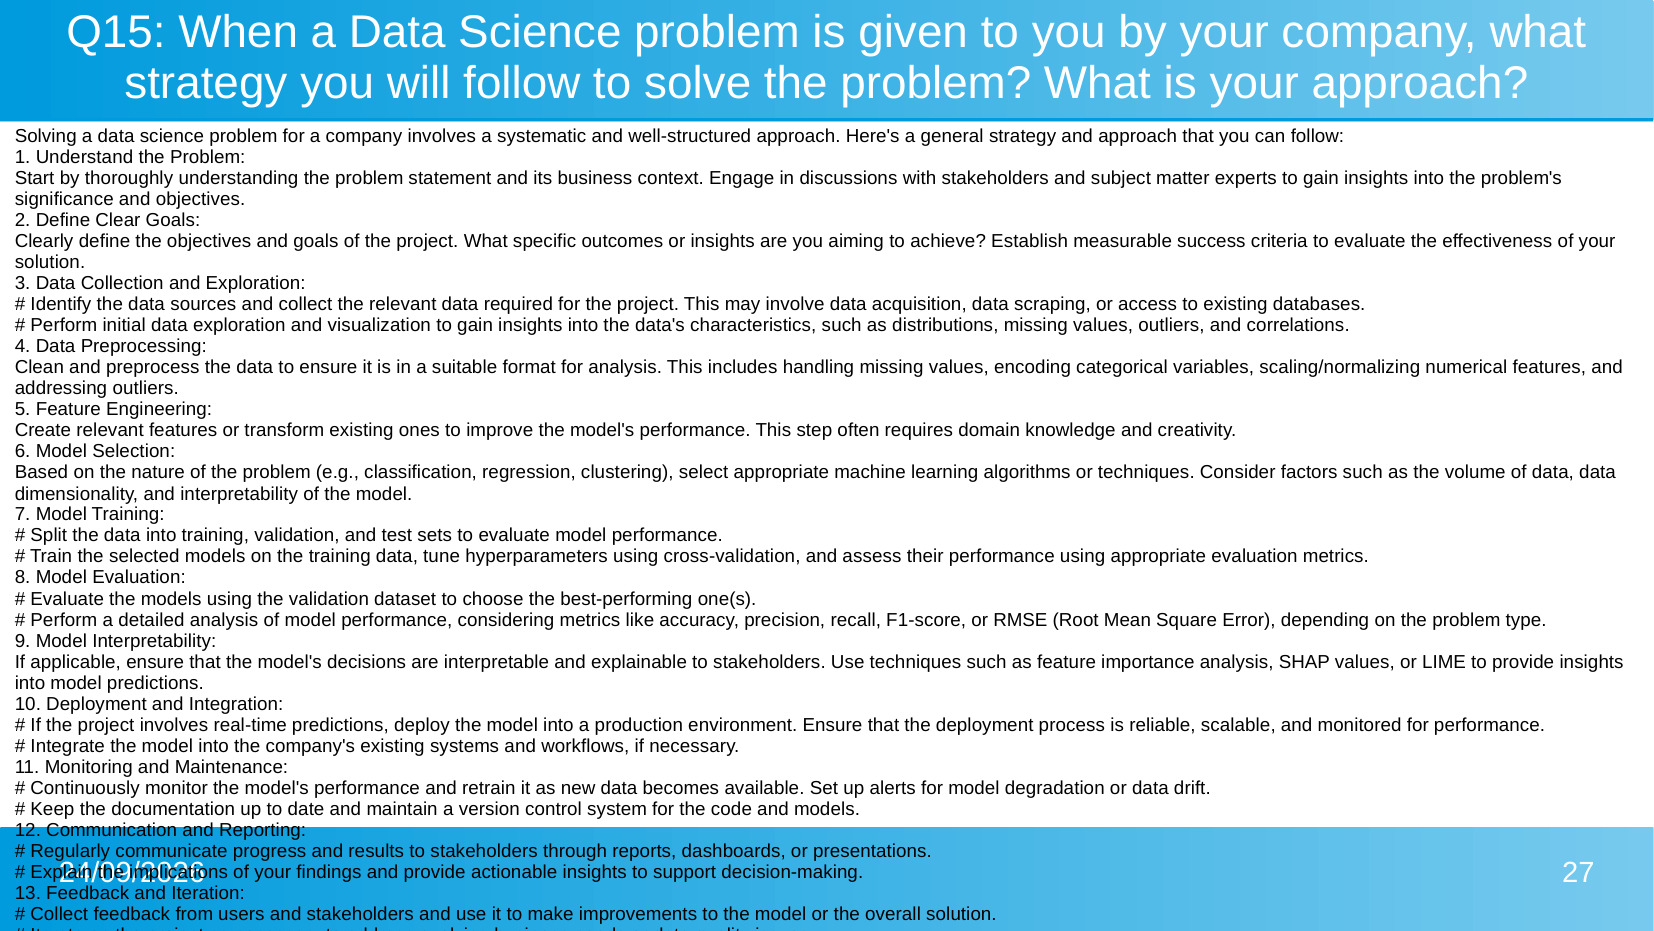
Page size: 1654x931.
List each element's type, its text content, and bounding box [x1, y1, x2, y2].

title Q15: When a Data Science problem is given to you by your company, what strategy you will follow to solve the problem? What is your approach? [59, 5, 1595, 109]
text_box Solving a data science problem for a company involves a systematic and well-structured approach. Here's a general strategy and approach that you can follow: 1. Understand the Problem: Start by thoroughly understanding the problem statement and its business context. Engage in discussions with stakeholders and subject matter experts to gain insights into the problem's significance and objectives. 2. Define Clear Goals: Clearly define the objectives and goals of the project. What specific outcomes or insights are you aiming to achieve? Establish measurable success criteria to evaluate the effectiveness of your solution. 3. Data Collection and Exploration: # Identify the data sources and collect the relevant data required for the project. This may involve data acquisition, data scraping, or access to existing databases. # Perform initial data exploration and visualization to gain insights into the data's characteristics, such as distributions, missing values, outliers, and correlations. 4. Data Preprocessing: Clean and preprocess the data to ensure it is in a suitable format for analysis. This includes handling missing values, encoding categorical variables, scaling/normalizing numerical features, and addressing outliers. 5. Feature Engineering: Create relevant features or transform existing ones to improve the model's performance. This step often requires domain knowledge and creativity. 6. Model Selection: Based on the nature of the problem (e.g., classification, regression, clustering), select appropriate machine learning algorithms or techniques. Consider factors such as the volume of data, data dimensionality, and interpretability of the model. 7. Model Training: # Split the data into training, validation, and test sets to evaluate model performance. # Train the selected models on the training data, tune hyperparameters using cross-validation, and assess their performance using appropriate evaluation metrics. 8. Model Evaluation: # Evaluate the models using the validation dataset to choose the best-performing one(s). # Perform a detailed analysis of model performance, considering metrics like accuracy, precision, recall, F1-score, or RMSE (Root Mean Square Error), depending on the problem type. 9. Model Interpretability: If applicable, ensure that the model's decisions are interpretable and explainable to stakeholders. Use techniques such as feature importance analysis, SHAP values, or LIME to provide insights into model predictions. 10. Deployment and Integration: # If the project involves real-time predictions, deploy the model into a production environment. Ensure that the deployment process is reliable, scalable, and monitored for performance. # Integrate the model into the company's existing systems and workflows, if necessary. 11. Monitoring and Maintenance: # Continuously monitor the model's performance and retrain it as new data becomes available. Set up alerts for model degradation or data drift. # Keep the documentation up to date and maintain a version control system for the code and models. 12. Communication and Reporting: # Regularly communicate progress and results to stakeholders through reports, dashboards, or presentations. # Explain the implications of your findings and provide actionable insights to support decision-making. 13. Feedback and Iteration: # Collect feedback from users and stakeholders and use it to make improvements to the model or the overall solution. # Iterate on the project as necessary to address evolving business needs or data quality issues. 14. Documentation: Maintain thorough documentation of the entire process, including data sources, preprocessing steps, model architecture, hyperparameters, and results. This documentation is crucial for reproducibility. 15. Ethical Considerations: Ensure that the project adheres to ethical and legal guidelines, especially when dealing with sensitive data or automated decision-making. The specific details of your approach may vary depending on the nature of the problem, the available resources, and the company's goals. Flexibility and adaptability are essential qualities for a data scientist to navigate the complexities of real-world data science projects successfully. [0, 118, 1654, 931]
